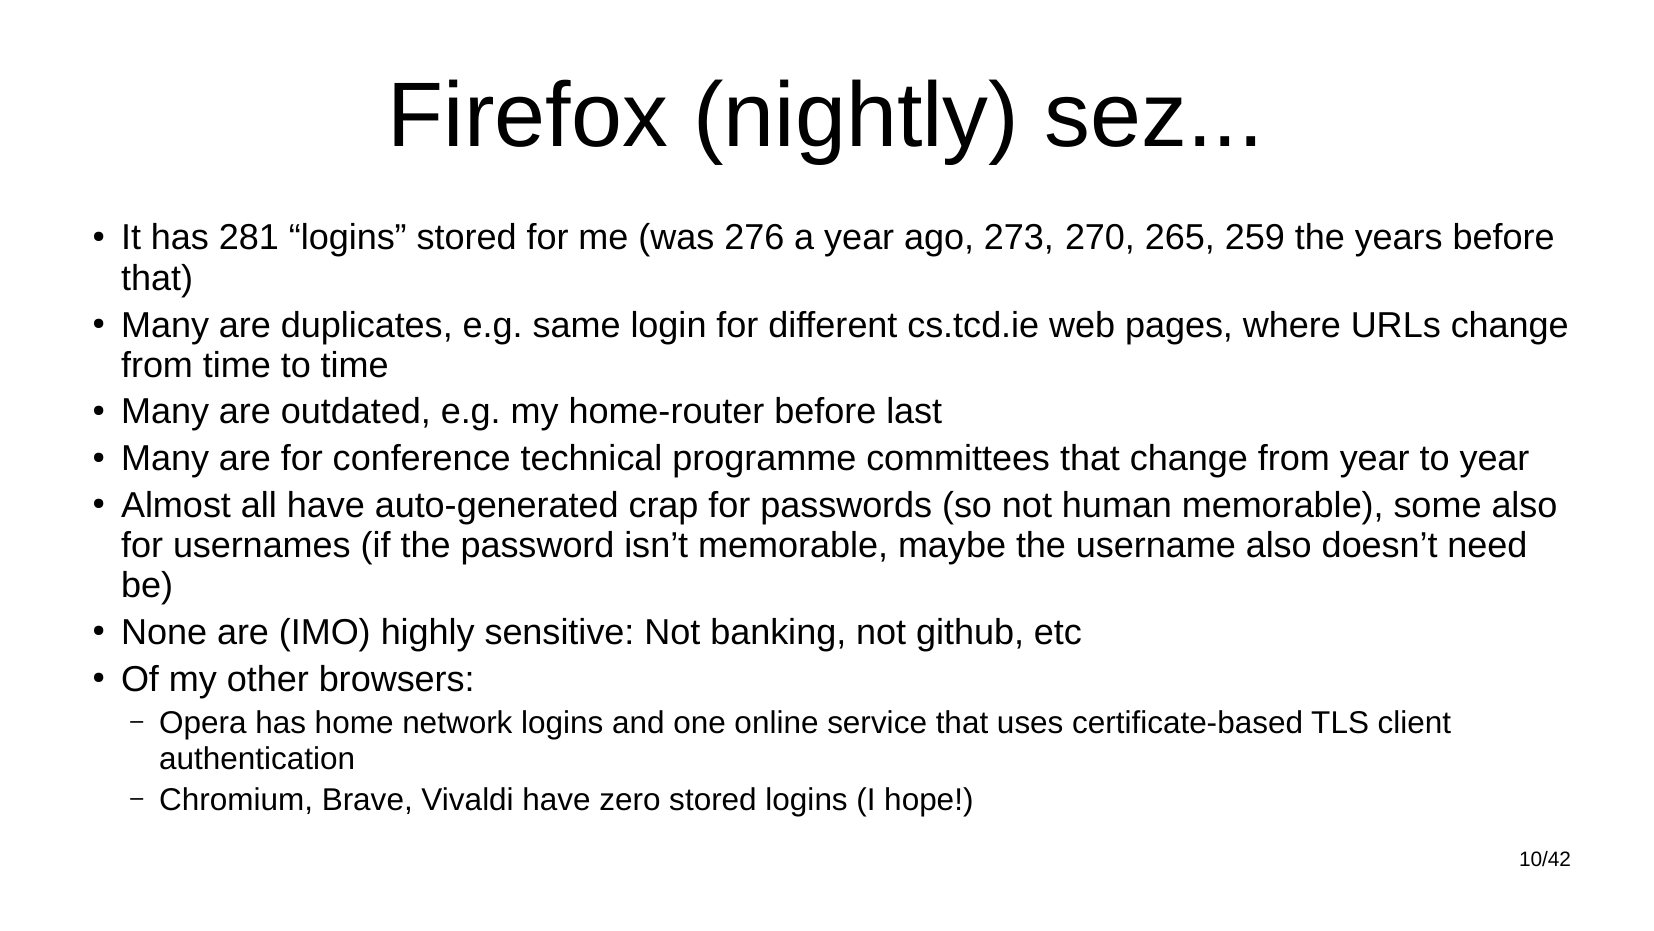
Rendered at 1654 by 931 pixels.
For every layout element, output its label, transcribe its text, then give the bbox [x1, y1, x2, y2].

title Firefox (nightly) sez... [82, 37, 1571, 193]
list It has 281 “logins” stored for me (was 276 a year ago, 273, 270, 265, 259 the years before that) Many are duplicates, e.g. same login for different cs.tcd.ie web pages, where URLs change from time to time Many are outdated, e.g. my home-router before last Many are for conference technical programme committees that change from year to year Almost all have auto-generated crap for passwords (so not human memorable), some also for usernames (if the password isn’t memorable, maybe the username also doesn’t need be) None are (IMO) highly sensitive: Not banking, not github, etc Of my other browsers: Opera has home network logins and one online service that uses certificate-based TLS client authentication Chromium, Brave, Vivaldi have zero stored logins (I hope!) [82, 217, 1571, 827]
